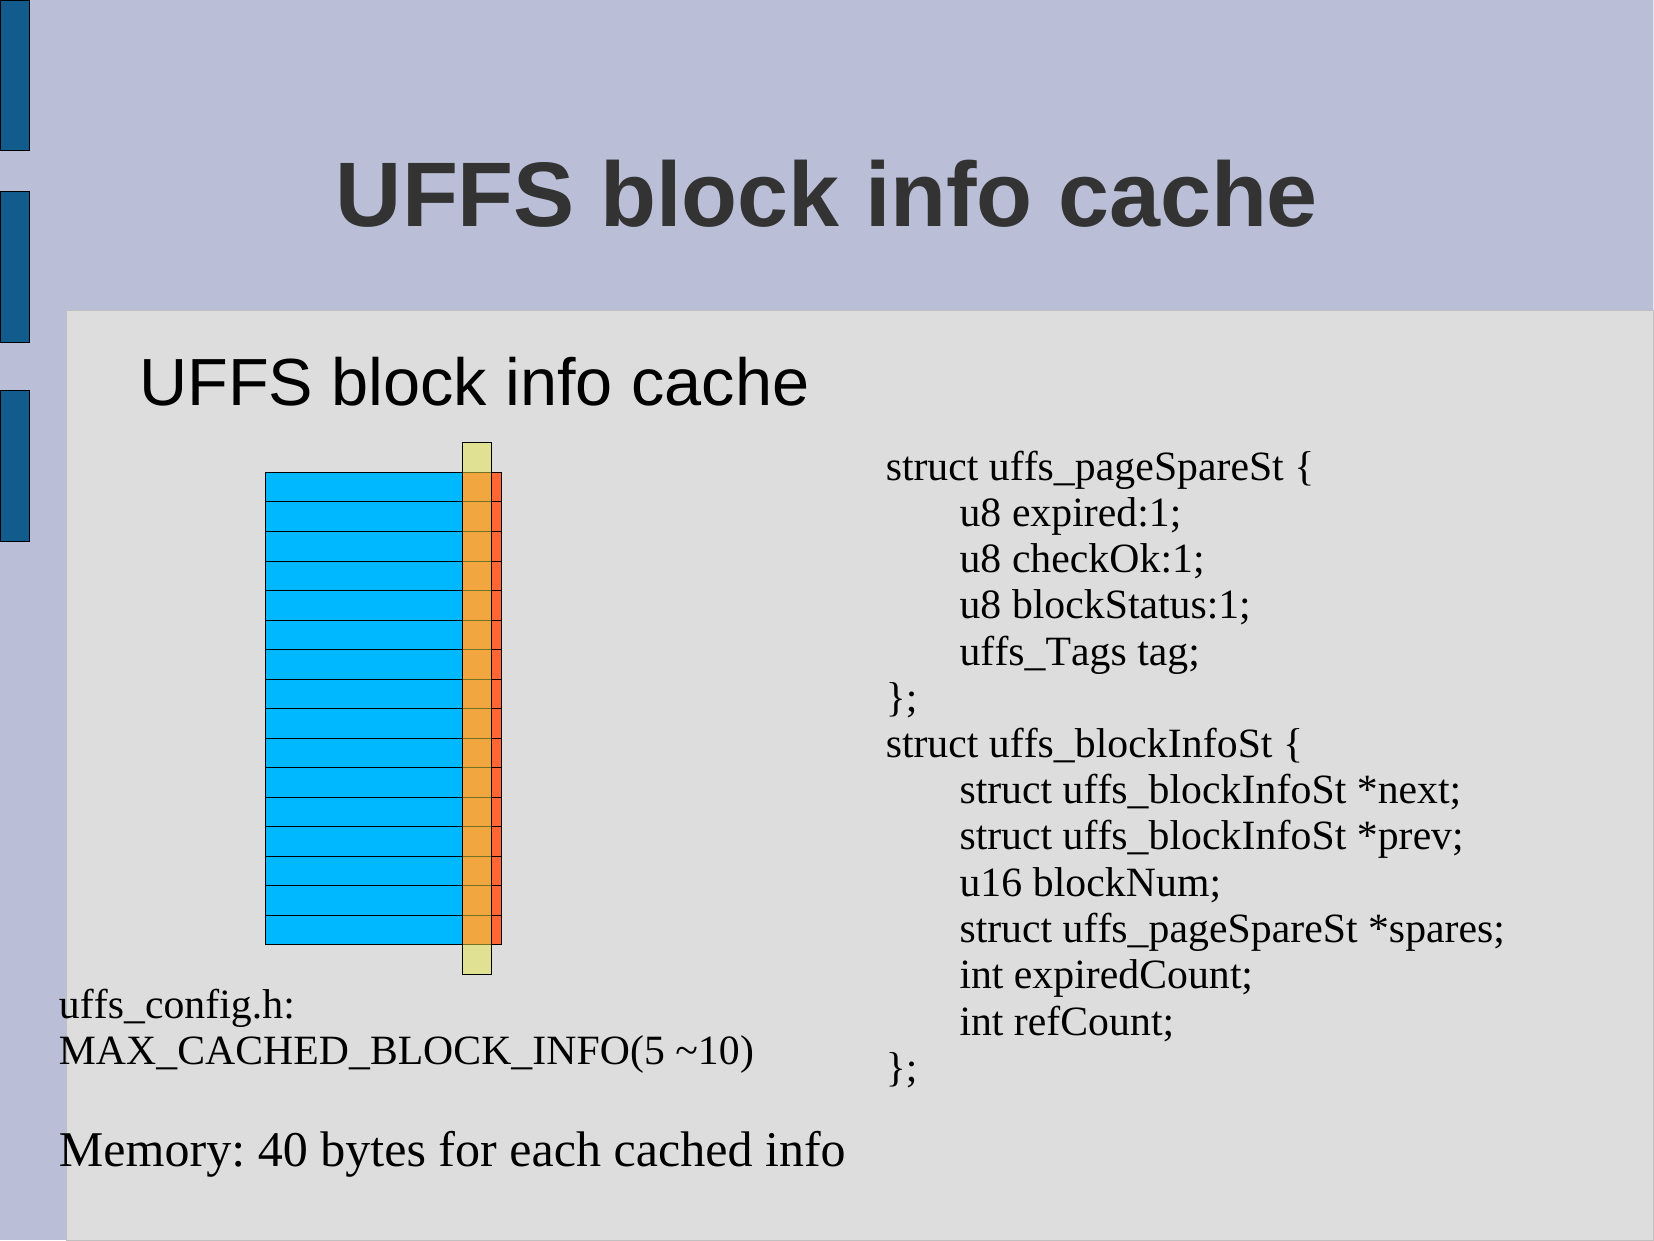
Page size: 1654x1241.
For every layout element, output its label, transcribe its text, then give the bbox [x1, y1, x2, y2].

list UFFS block info cache [121, 344, 1534, 420]
text_box uffs_config.h: MAX_CACHED_BLOCK_INFO(5 ~10) [59, 980, 827, 1105]
title UFFS block info cache [121, 91, 1534, 299]
text_box [265, 442, 502, 975]
text_box struct uffs_pageSpareSt { u8 expired:1; u8 checkOk:1; u8 blockStatus:1; uffs_Tags tag; }; struct uffs_blockInfoSt { struct uffs_blockInfoSt *next; struct uffs_blockInfoSt *prev; u16 blockNum; struct uffs_pageSpareSt *spares; int expiredCount; int refCount; }; [885, 442, 1536, 1102]
text_box Memory: 40 bytes for each cached info [59, 1122, 886, 1179]
